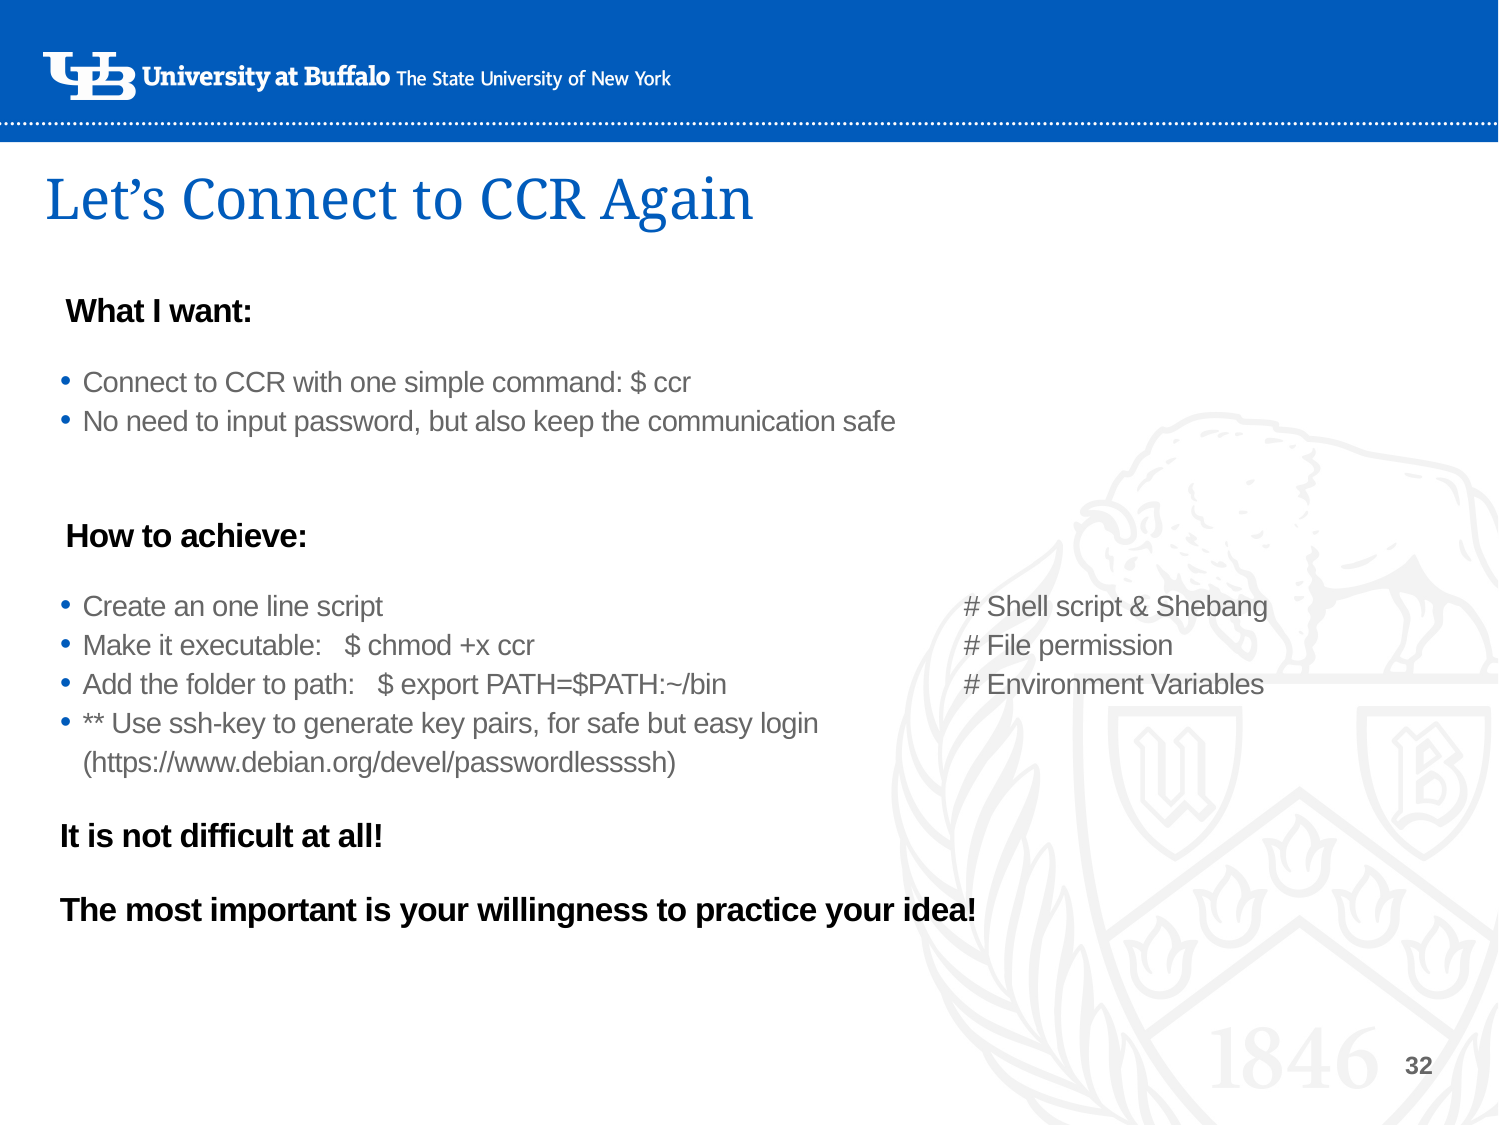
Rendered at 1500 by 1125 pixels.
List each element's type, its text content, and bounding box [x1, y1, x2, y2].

text_box What I want: [50, 285, 291, 345]
text_box How to achieve: [50, 509, 391, 562]
list Connect to CCR with one simple command: $ ccr No need to input password, but also keep the communication safe [30, 360, 976, 451]
text_box It is not difficult at all! The most important is your willingness to practice your idea! [45, 810, 1096, 973]
title Let’s Connect to CCR Again [30, 159, 1387, 239]
list # Shell script & Shebang # File permission # Environment Variables [911, 584, 1368, 781]
list Create an one line script Make it executable: $ chmod +x ccr Add the folder to path: $ export PATH=$PATH:~/bin ** Use ssh-key to generate key pairs, for safe but easy login (https://www.debian.org/devel/passwordlessssh) [30, 584, 856, 781]
picture [0, 0, 1499, 1125]
